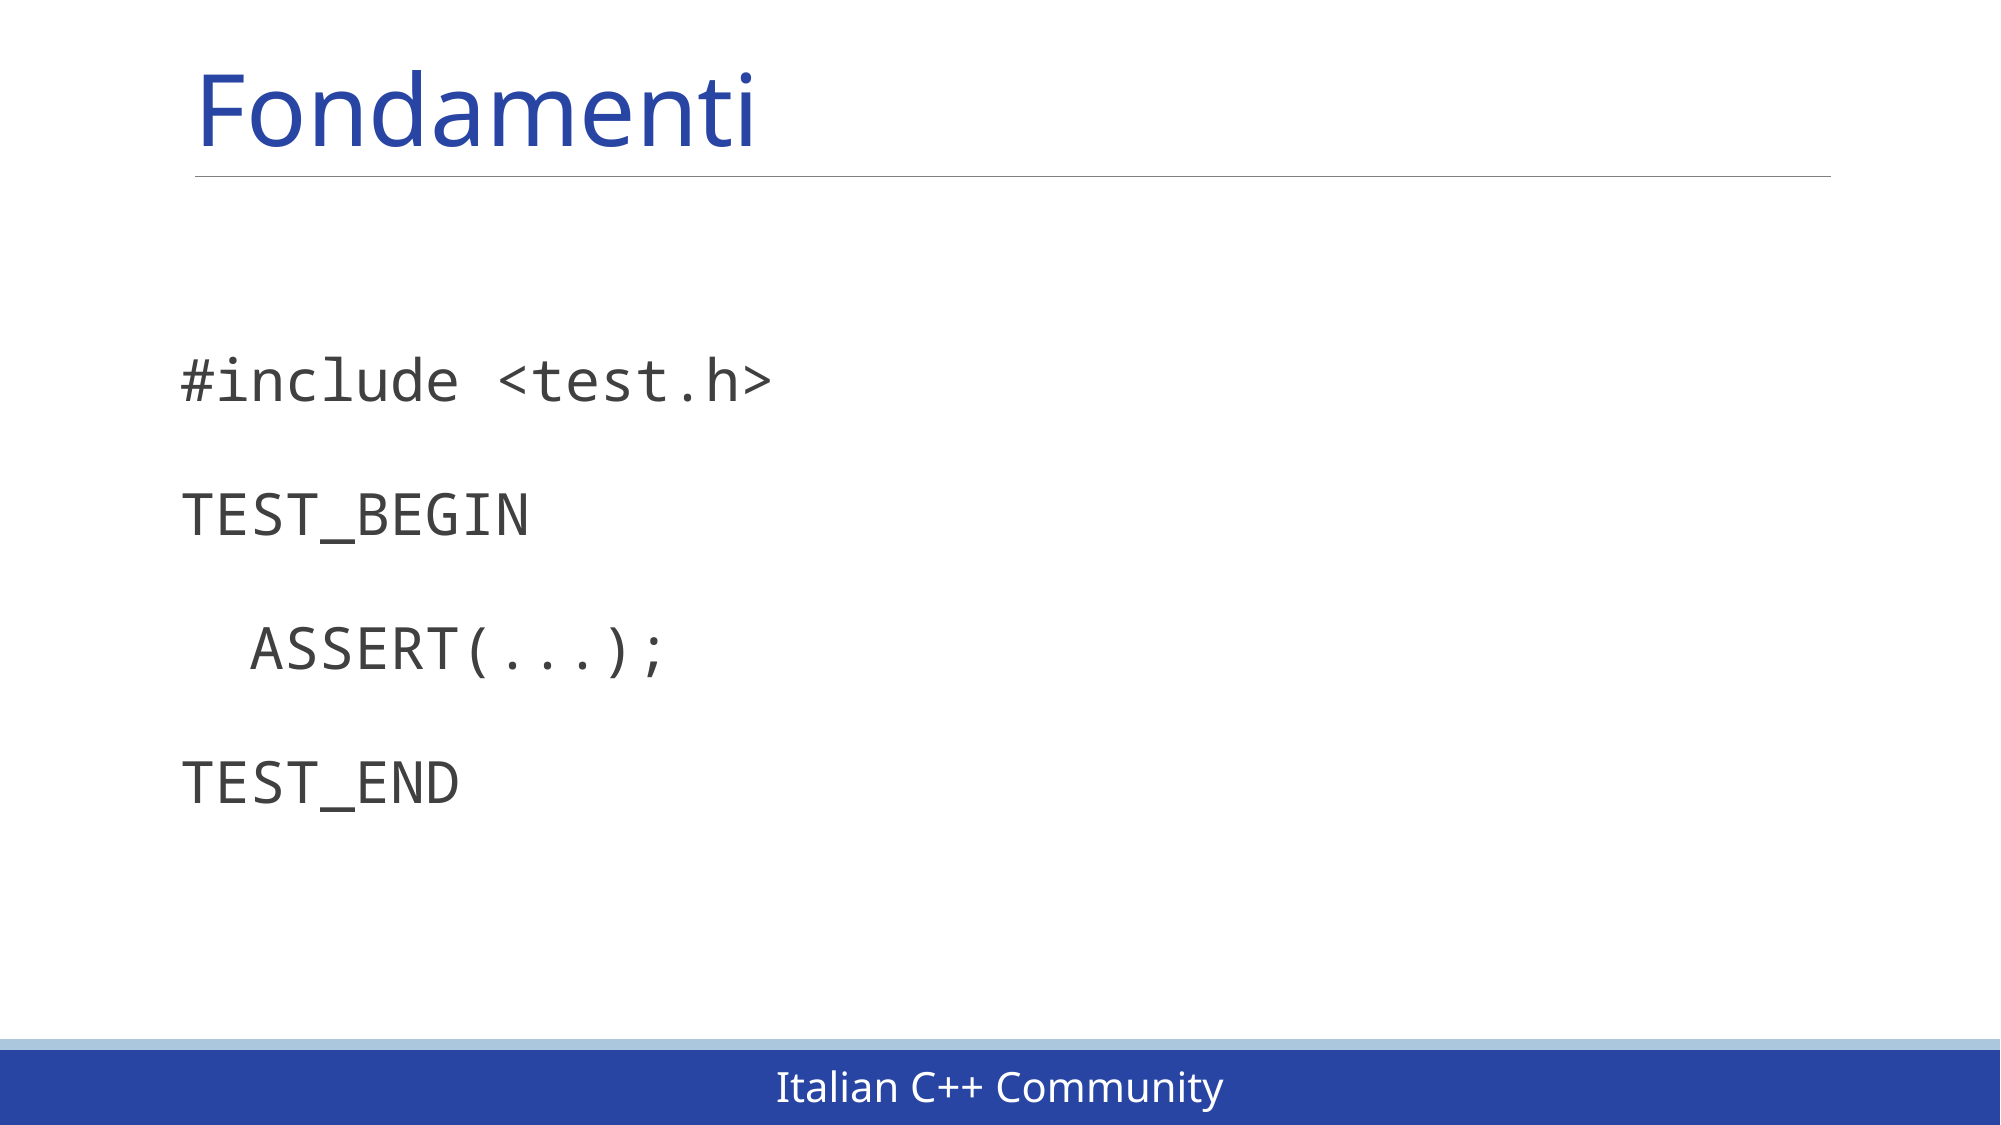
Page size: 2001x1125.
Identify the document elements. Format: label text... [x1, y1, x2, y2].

list #include <test.h> TEST_BEGIN ASSERT(...); TEST_END [179, 202, 1830, 1011]
title Fondamenti [179, 2, 1830, 175]
